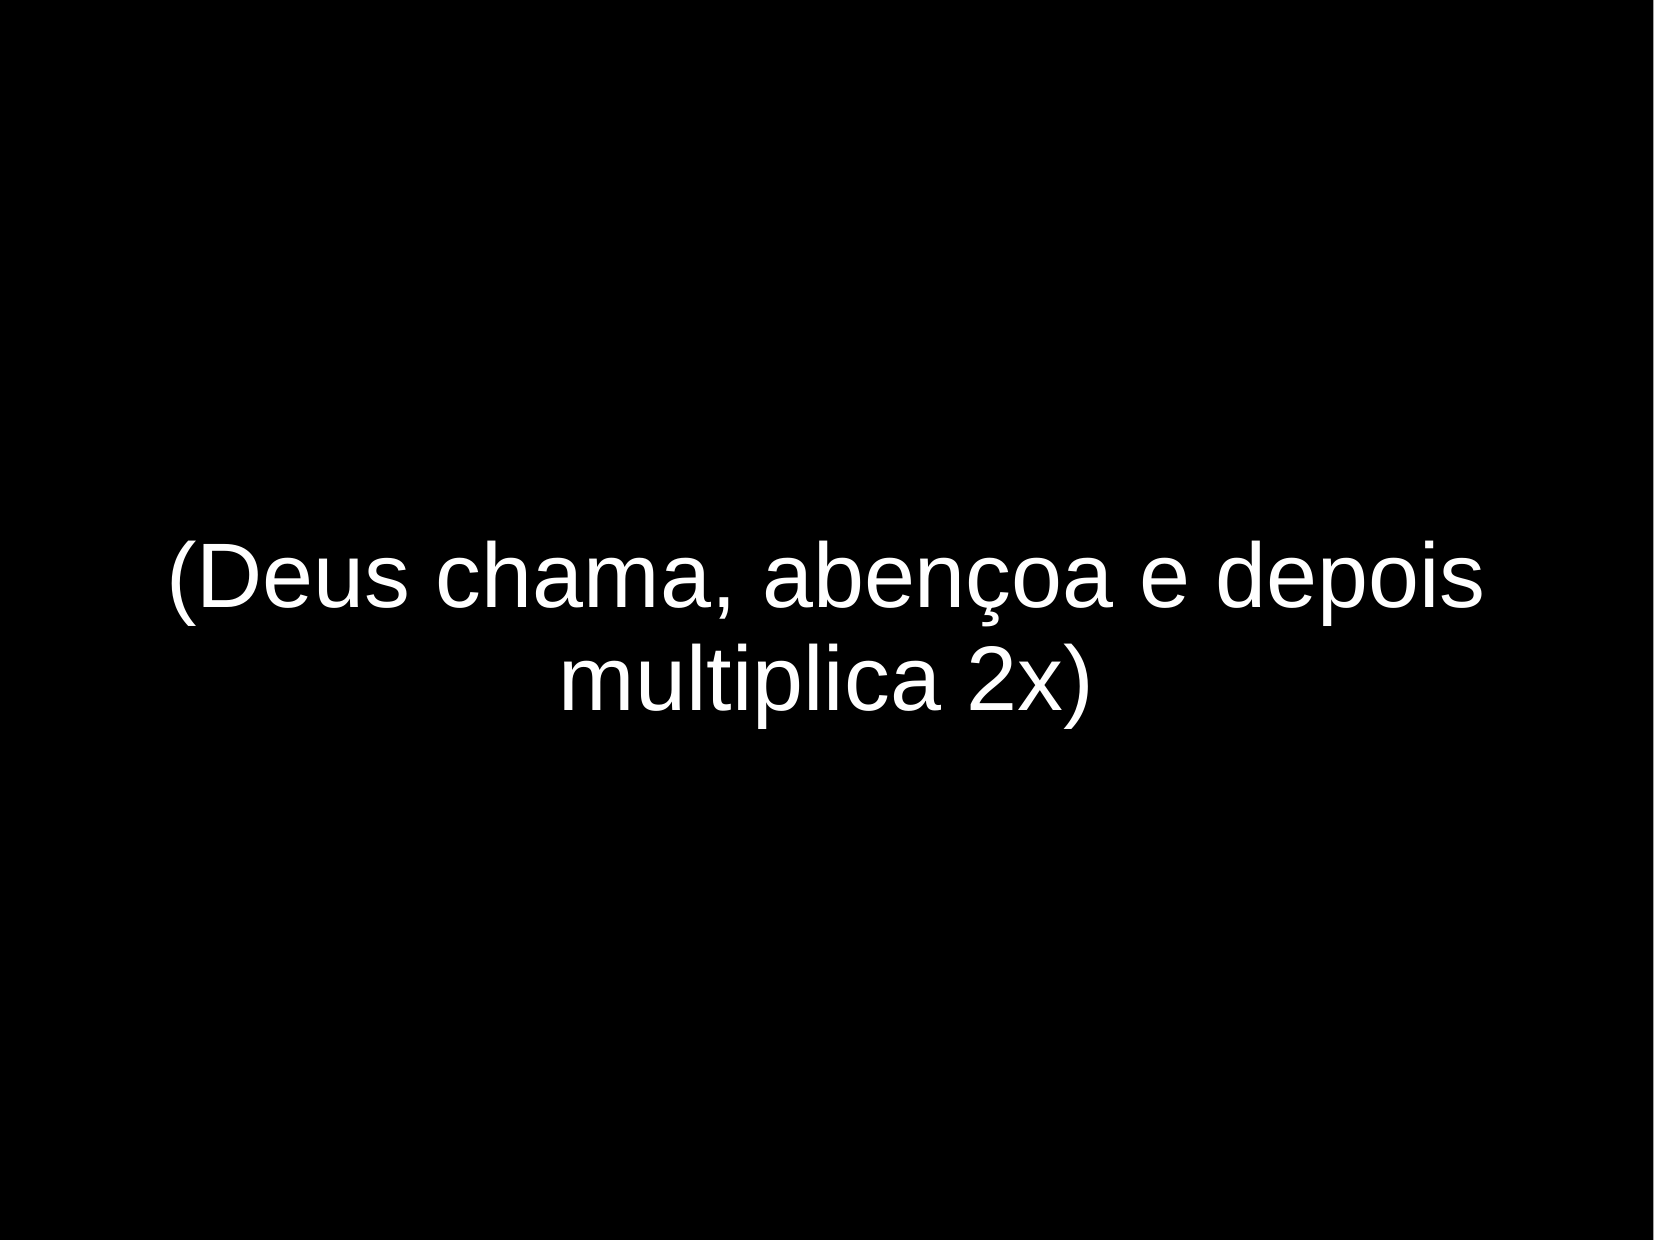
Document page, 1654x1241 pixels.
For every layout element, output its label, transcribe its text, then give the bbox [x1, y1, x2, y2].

subtitle (Deus chama, abençoa e depois multiplica 2x) [82, 49, 1571, 1205]
